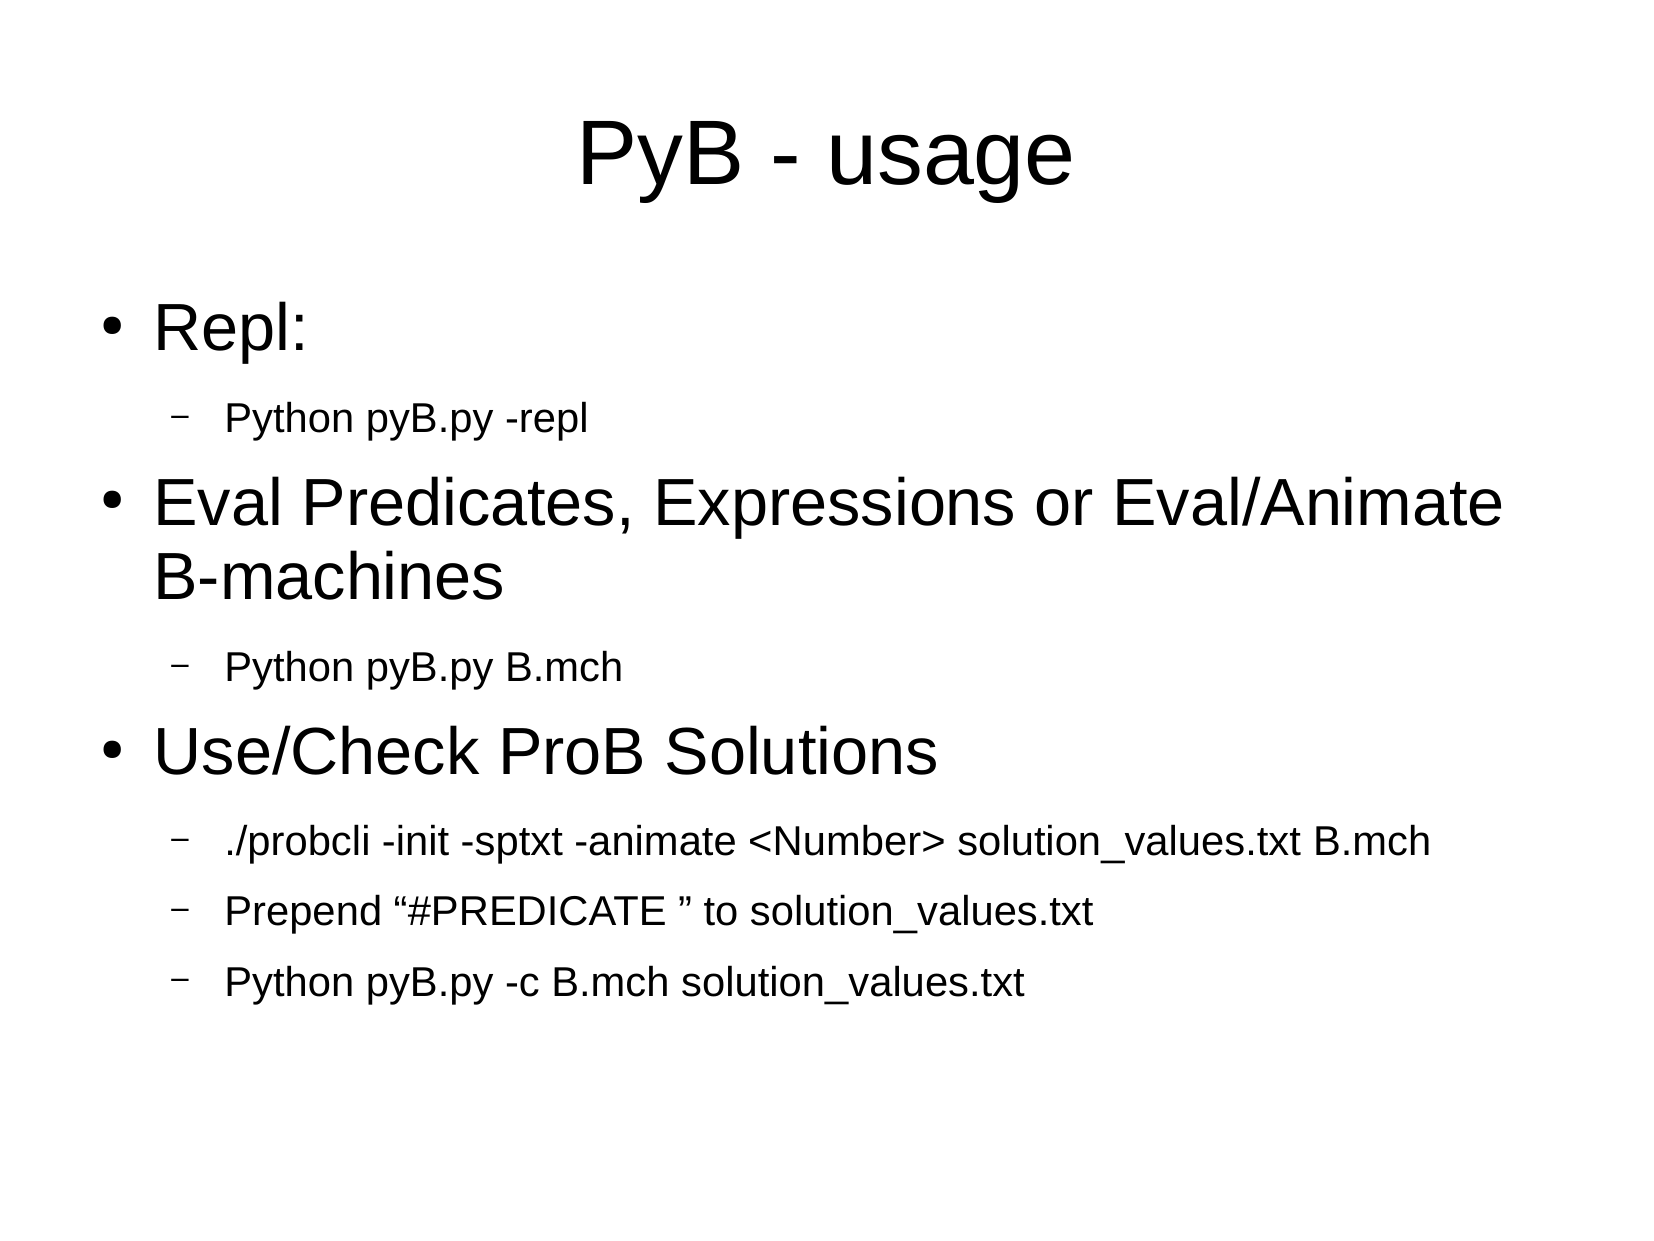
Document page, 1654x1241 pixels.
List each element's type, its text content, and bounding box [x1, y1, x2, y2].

list Repl: Python pyB.py -repl Eval Predicates, Expressions or Eval/Animate B-machines Python pyB.py B.mch Use/Check ProB Solutions ./probcli -init -sptxt -animate <Number> solution_values.txt B.mch Prepend “#PREDICATE ” to solution_values.txt Python pyB.py -c B.mch solution_values.txt [82, 290, 1538, 1010]
title PyB - usage [82, 49, 1571, 257]
